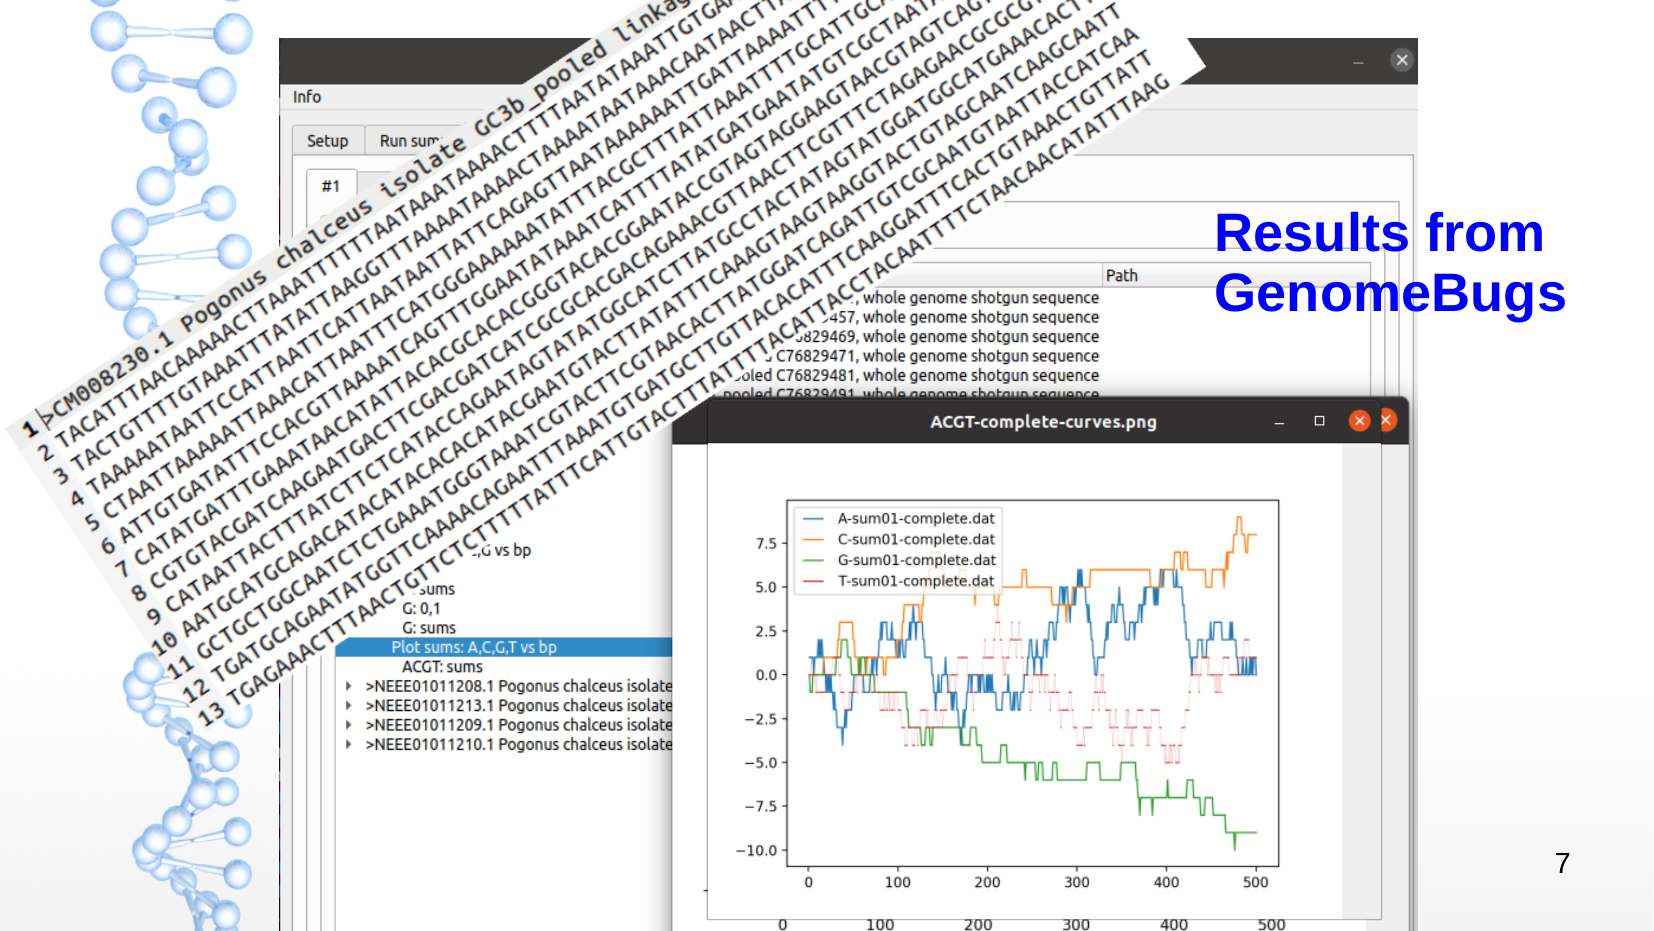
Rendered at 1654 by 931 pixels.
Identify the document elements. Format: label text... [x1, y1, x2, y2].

text_box Results from GenomeBugs [1199, 194, 1583, 331]
title Genome carries our Future! [1186, 35, 1595, 189]
title Genome carries our Future! [265, 35, 594, 189]
picture [0, 0, 1654, 931]
